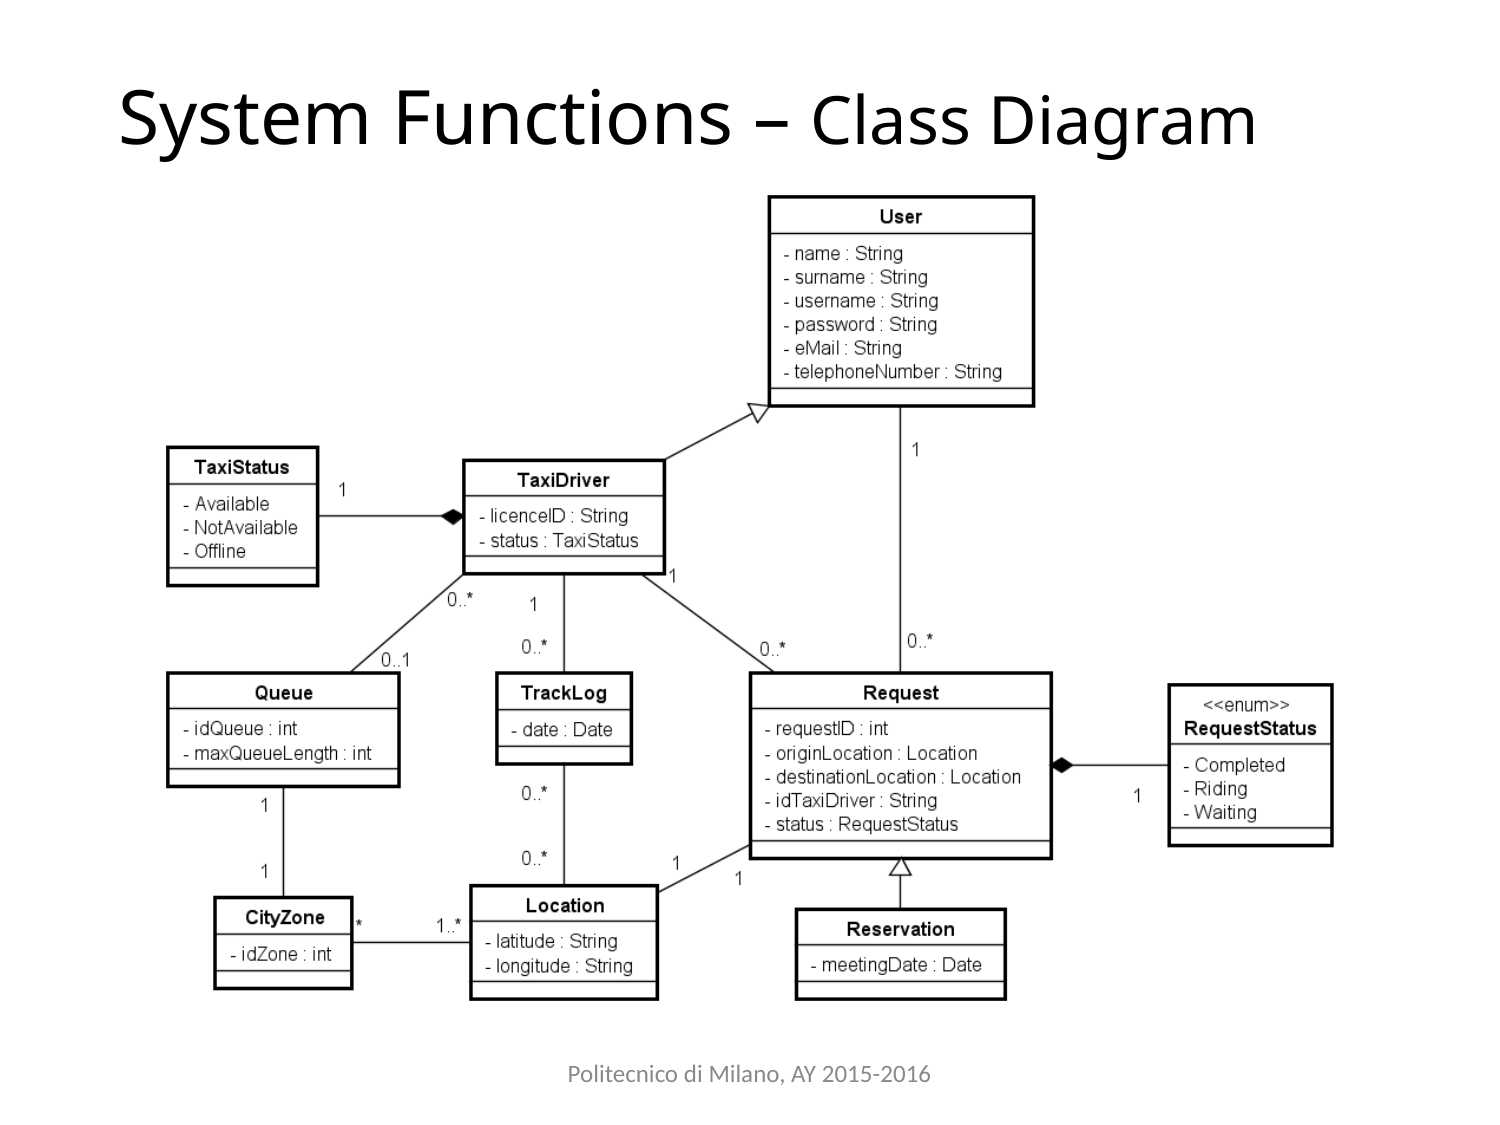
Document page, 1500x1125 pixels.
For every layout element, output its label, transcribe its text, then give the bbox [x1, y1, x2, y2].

title System Functions – Class Diagram [103, 58, 1397, 182]
picture [152, 181, 1348, 1014]
text_box Politecnico di Milano, AY 2015-2016 [496, 1042, 1004, 1103]
